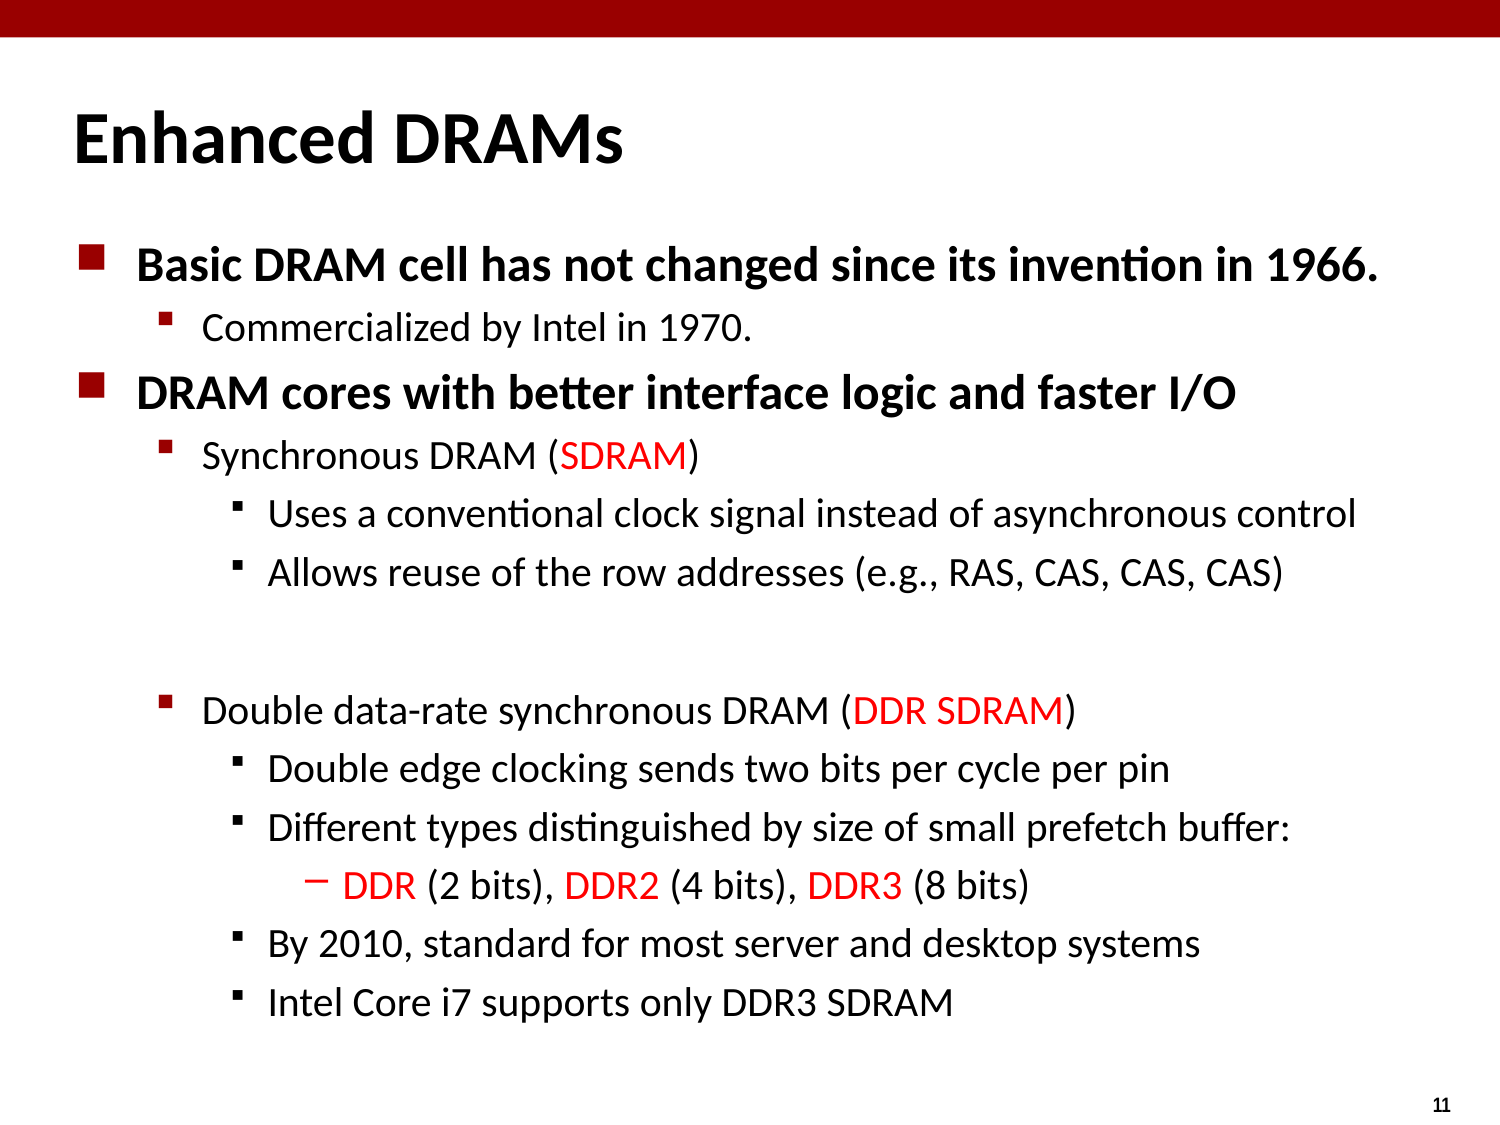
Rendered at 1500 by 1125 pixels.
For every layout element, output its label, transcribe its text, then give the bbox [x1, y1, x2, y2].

title Enhanced DRAMs [58, 71, 1304, 197]
list Basic DRAM cell has not changed since its invention in 1966. Commercialized by Intel in 1970. DRAM cores with better interface logic and faster I/O Synchronous DRAM (SDRAM) Uses a conventional clock signal instead of asynchronous control Allows reuse of the row addresses (e.g., RAS, CAS, CAS, CAS) Double data-rate synchronous DRAM (DDR SDRAM) Double edge clocking sends two bits per cycle per pin Different types distinguished by size of small prefetch buffer: DDR (2 bits), DDR2 (4 bits), DDR3 (8 bits) By 2010, standard for most server and desktop systems Intel Core i7 supports only DDR3 SDRAM [65, 223, 1475, 1063]
